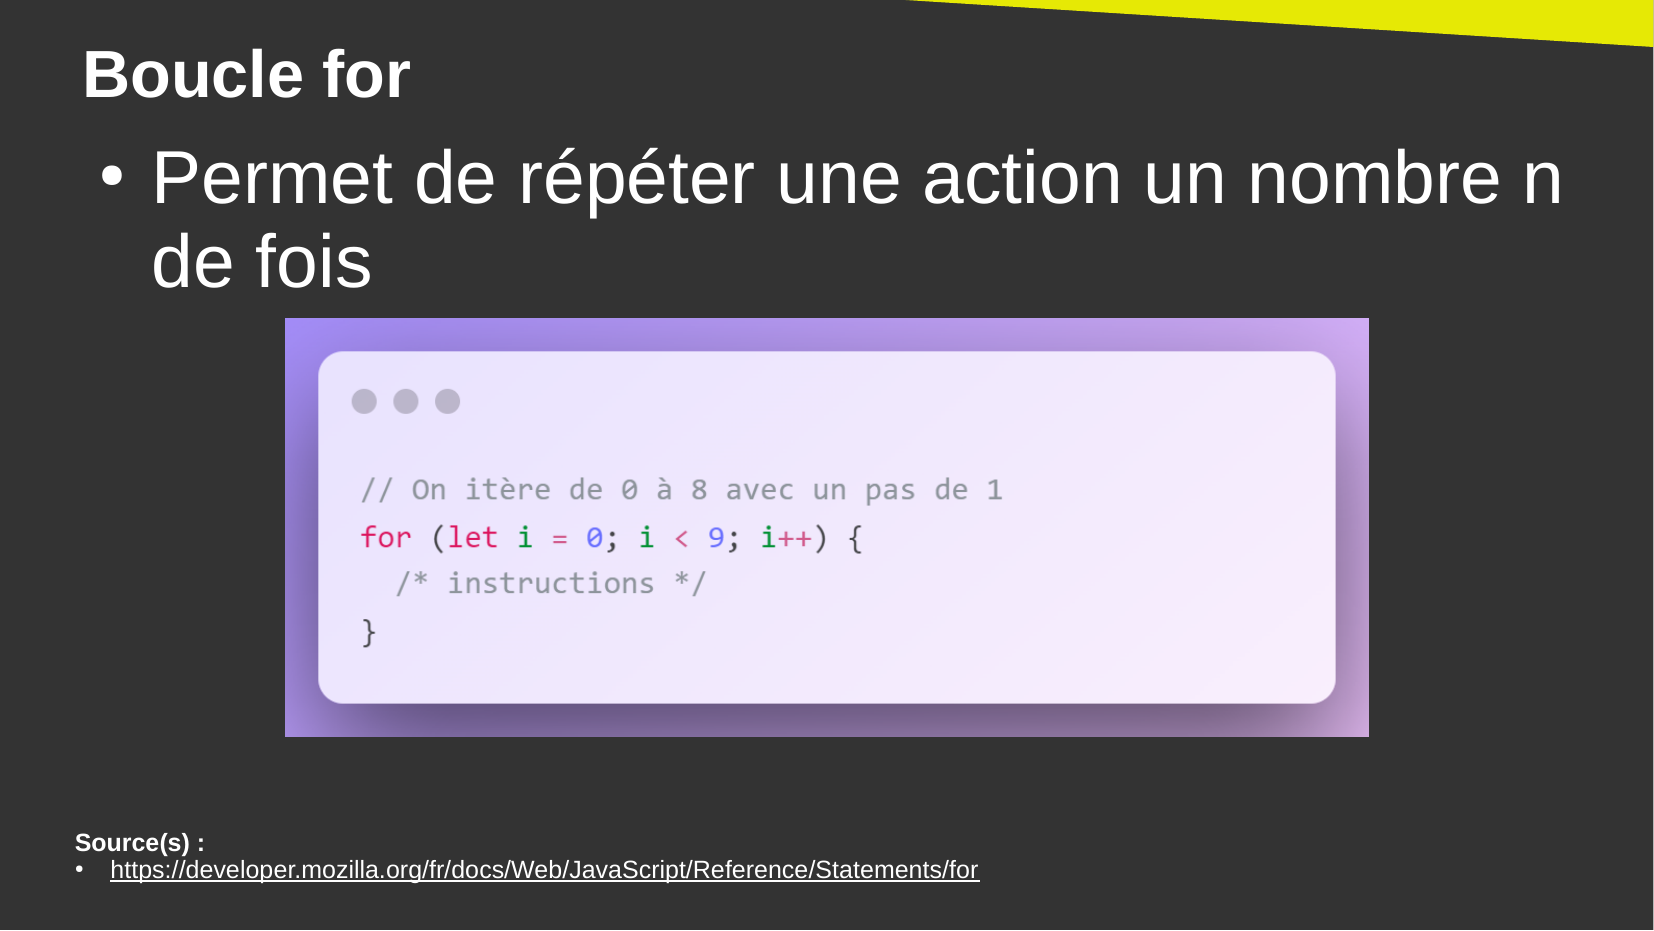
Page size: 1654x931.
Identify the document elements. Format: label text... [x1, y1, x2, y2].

text_box Source(s) : https://developer.mozilla.org/fr/docs/Web/JavaScript/Reference/Statements/for [60, 820, 1583, 892]
text_box [905, 0, 1654, 48]
list Permet de répéter une action un nombre n de fois [80, 135, 1620, 331]
title Boucle for [82, 37, 1571, 114]
picture [285, 318, 1369, 737]
